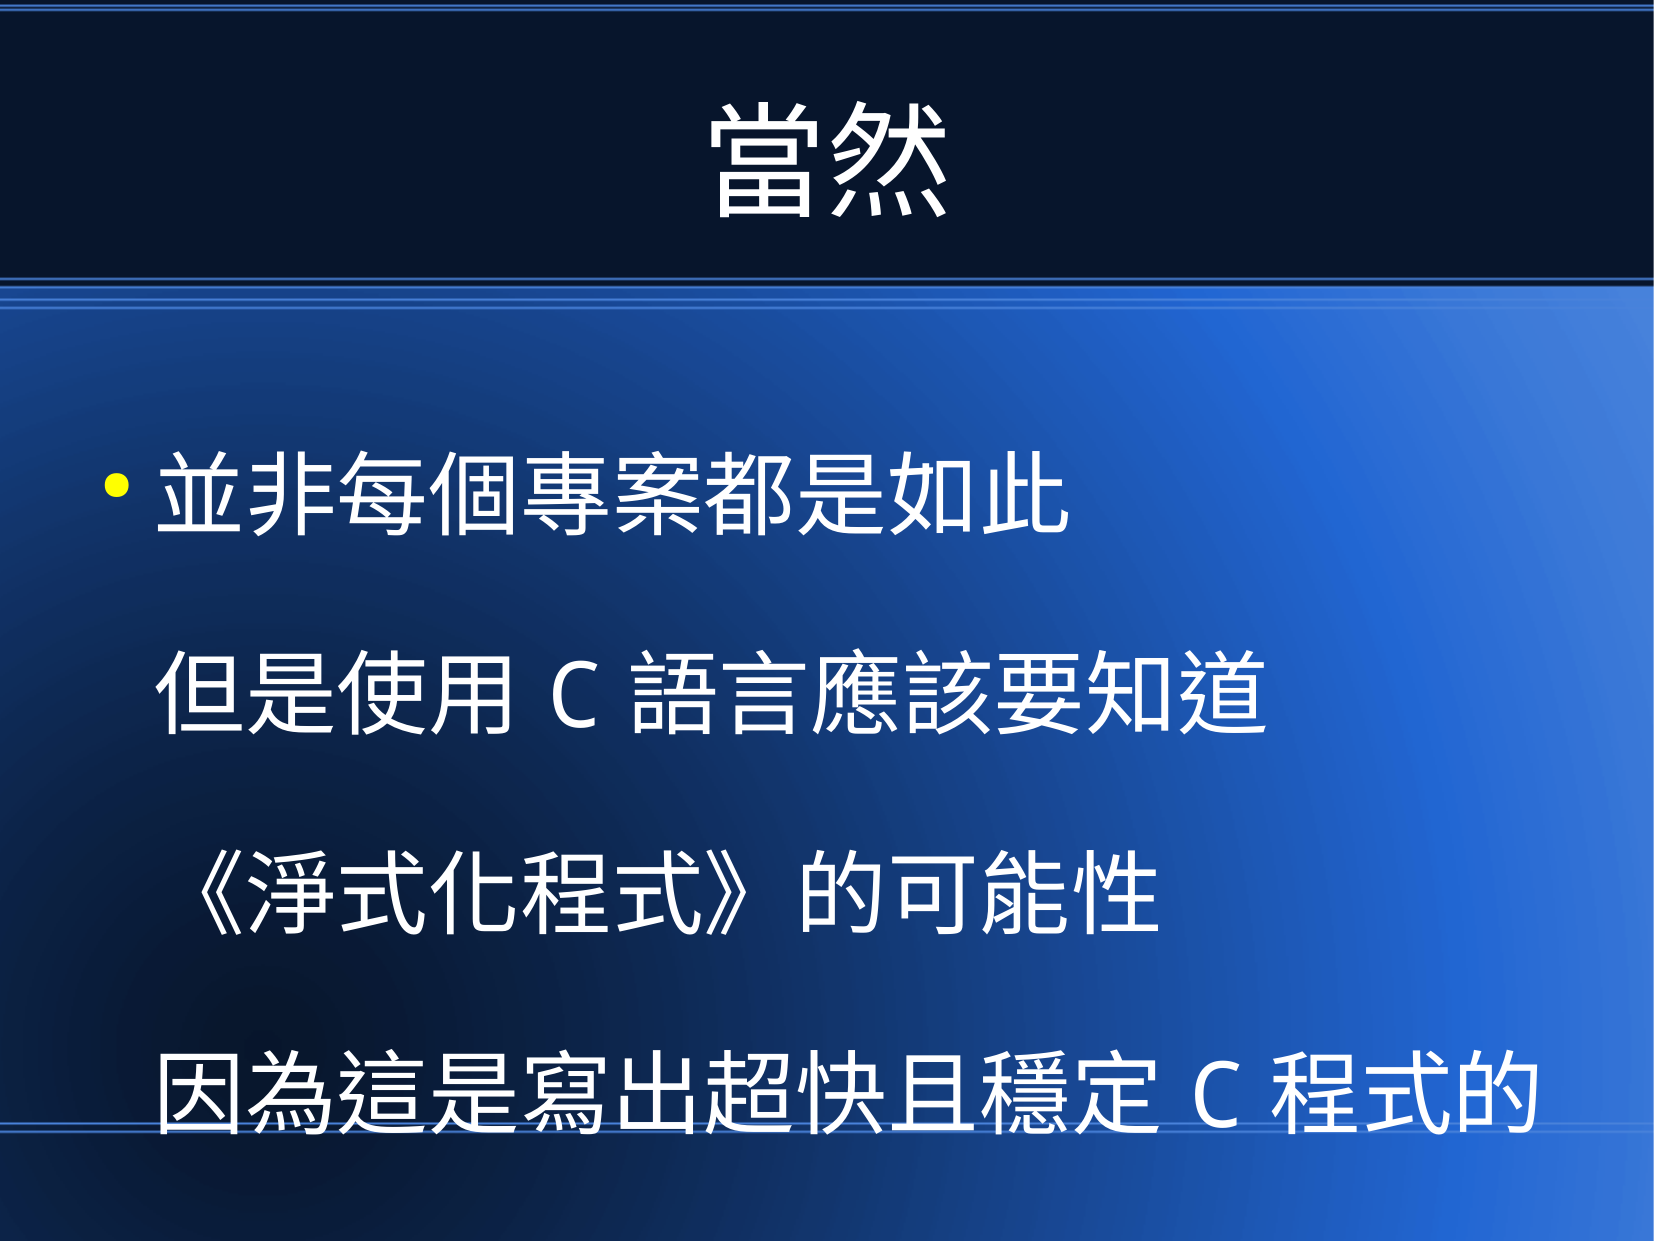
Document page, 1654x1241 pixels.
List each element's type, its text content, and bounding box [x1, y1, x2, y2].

title 當然 [82, 49, 1571, 257]
picture [0, 0, 1654, 1241]
list 並非每個專案都是如此 但是使用C語言應該要知道 《淨式化程式》的可能性 因為這是寫出超快且穩定C程式的一種方法 [82, 355, 1571, 1241]
